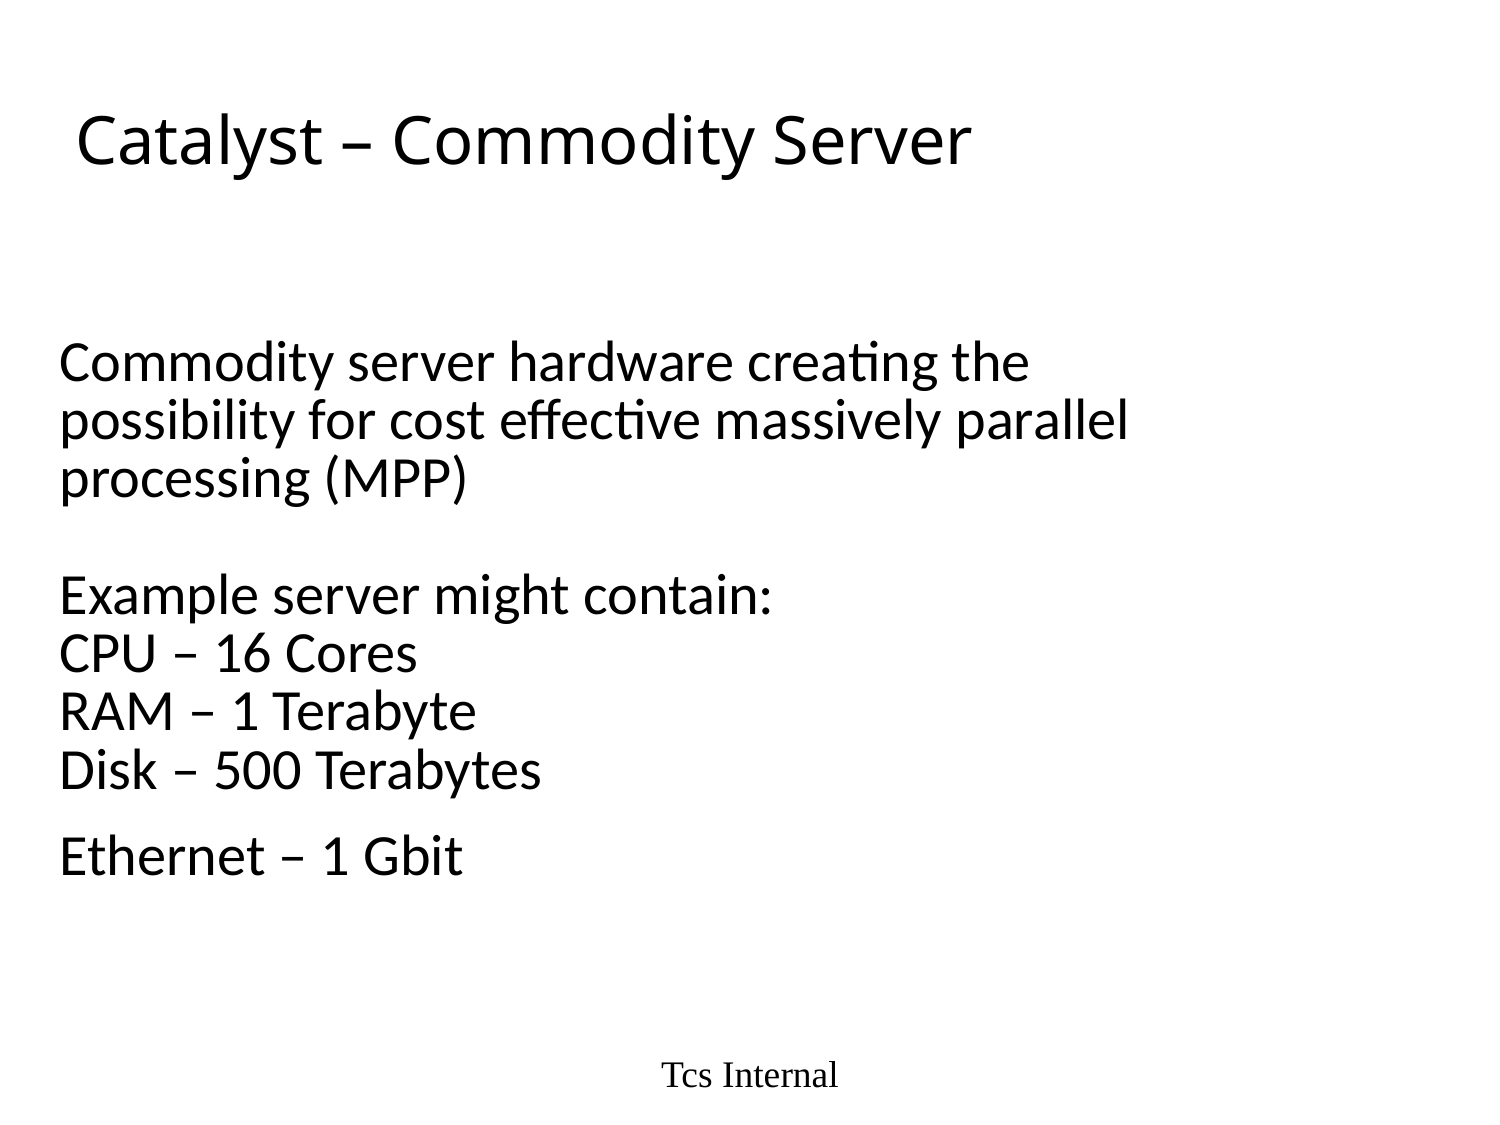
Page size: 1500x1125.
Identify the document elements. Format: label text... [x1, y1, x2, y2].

title Catalyst – Commodity Servers [75, 45, 1425, 233]
text_box Commodity server hardware creating the possibility for cost effective massively parallel processing (MPP) Example server might contain: CPU – 16 Cores RAM – 1 Terabyte Disk – 500 Terabytes Ethernet – 1 Gbitrvers [45, 329, 1351, 992]
